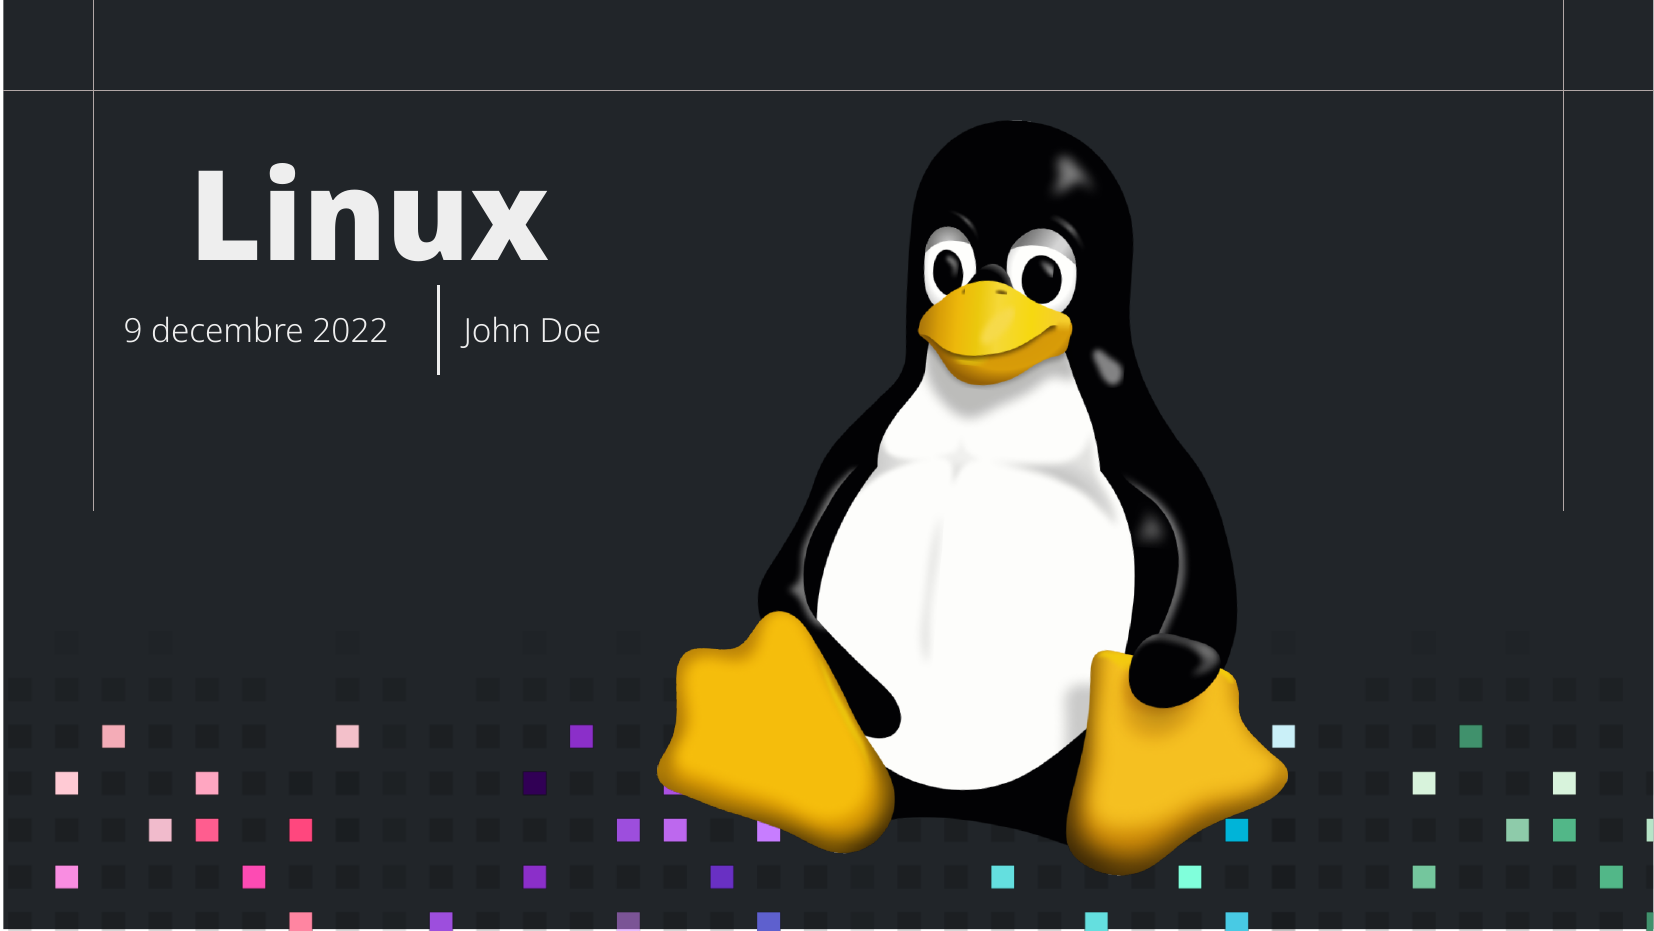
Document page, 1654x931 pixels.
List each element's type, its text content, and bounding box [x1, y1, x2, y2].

title Linux [0, 123, 709, 301]
text_box John Doe [448, 300, 695, 357]
title Linux [1059, 123, 1114, 128]
text_box 9 decembre 2022 [108, 300, 437, 357]
picture [3, 95, 1654, 931]
